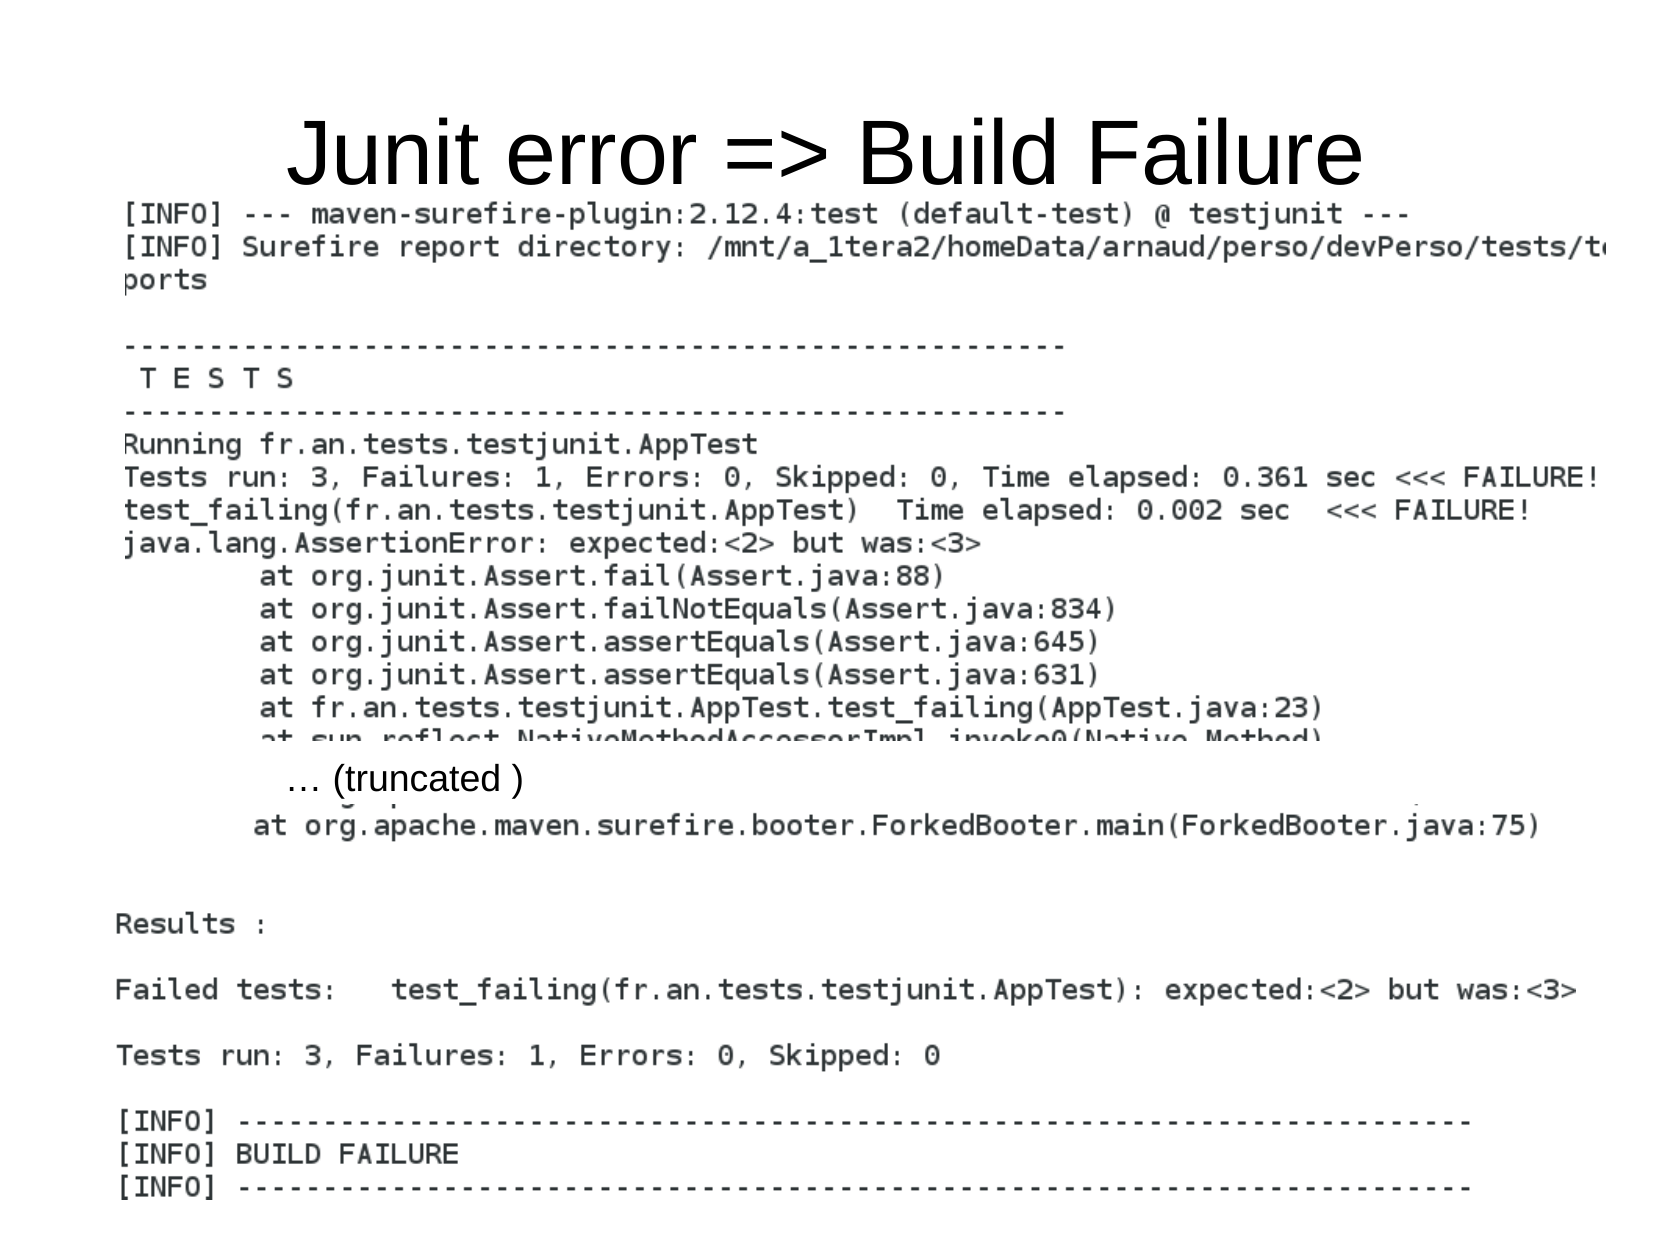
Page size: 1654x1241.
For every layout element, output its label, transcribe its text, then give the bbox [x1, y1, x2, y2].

title Junit error => Build Failure [82, 49, 1571, 257]
picture [114, 804, 1576, 1201]
picture [125, 194, 1606, 741]
text_box … (truncated ) [270, 750, 601, 811]
